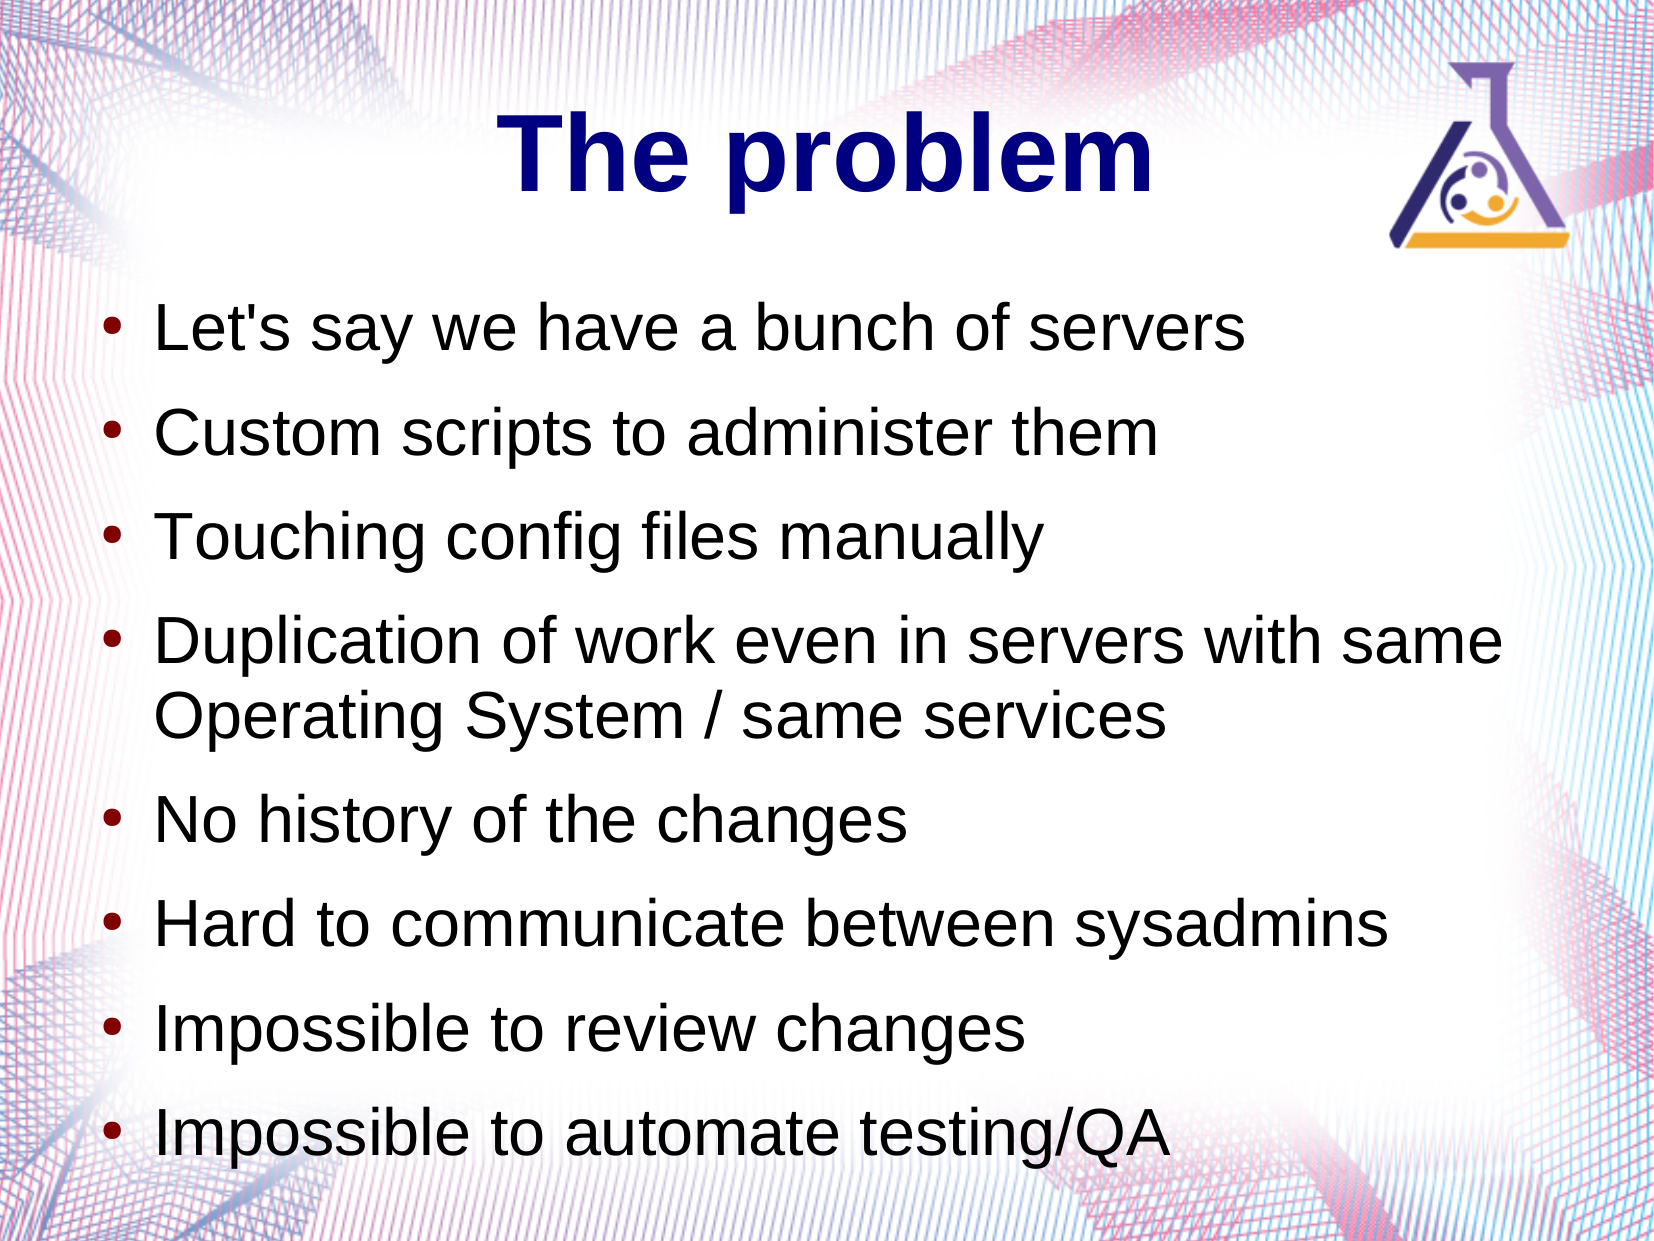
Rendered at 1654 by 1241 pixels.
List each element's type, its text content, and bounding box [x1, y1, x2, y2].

picture [0, 0, 1654, 1241]
list Let's say we have a bunch of servers Custom scripts to administer them Touching config files manually Duplication of work even in servers with same Operating System / same services No history of the changes Hard to communicate between sysadmins Impossible to review changes Impossible to automate testing/QA [82, 290, 1571, 1170]
title The problem [82, 49, 1571, 257]
